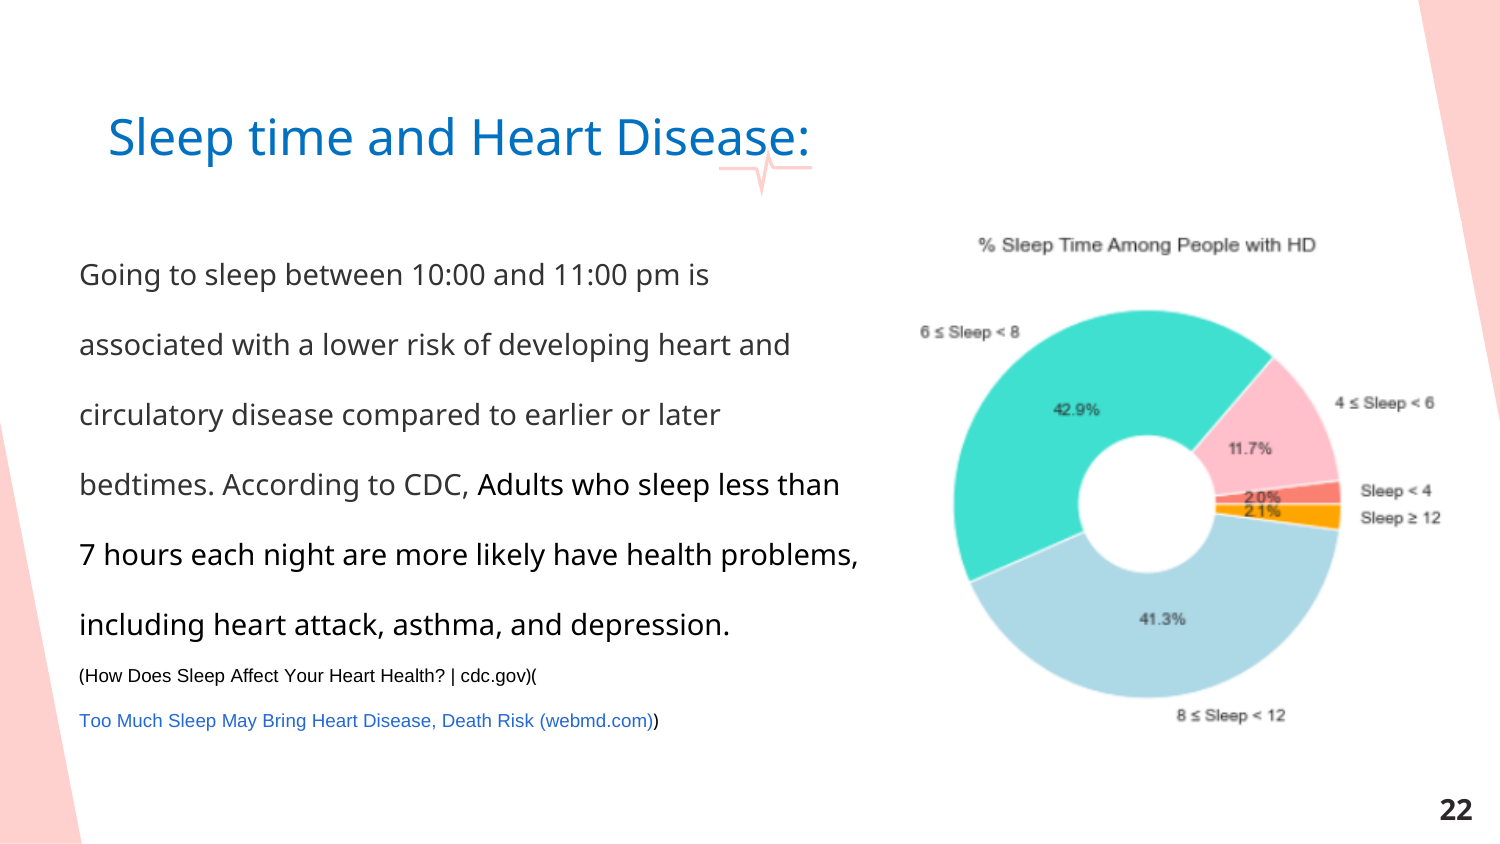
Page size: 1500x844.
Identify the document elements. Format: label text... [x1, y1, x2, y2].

text_box 22 [1424, 783, 1489, 830]
text_box Going to sleep between 10:00 and 11:00 pm is associated with a lower risk of developing heart and circulatory disease compared to earlier or later bedtimes. According to CDC, Adults who sleep less than 7 hours each night are more likely have health problems, including heart attack, asthma, and depression. (How Does Sleep Affect Your Heart Health? | cdc.gov)(Too Much Sleep May Bring Heart Disease, Death Risk (webmd.com)) [64, 221, 866, 704]
picture [866, 221, 1462, 752]
title Sleep time and Heart Disease: [93, 90, 1139, 160]
